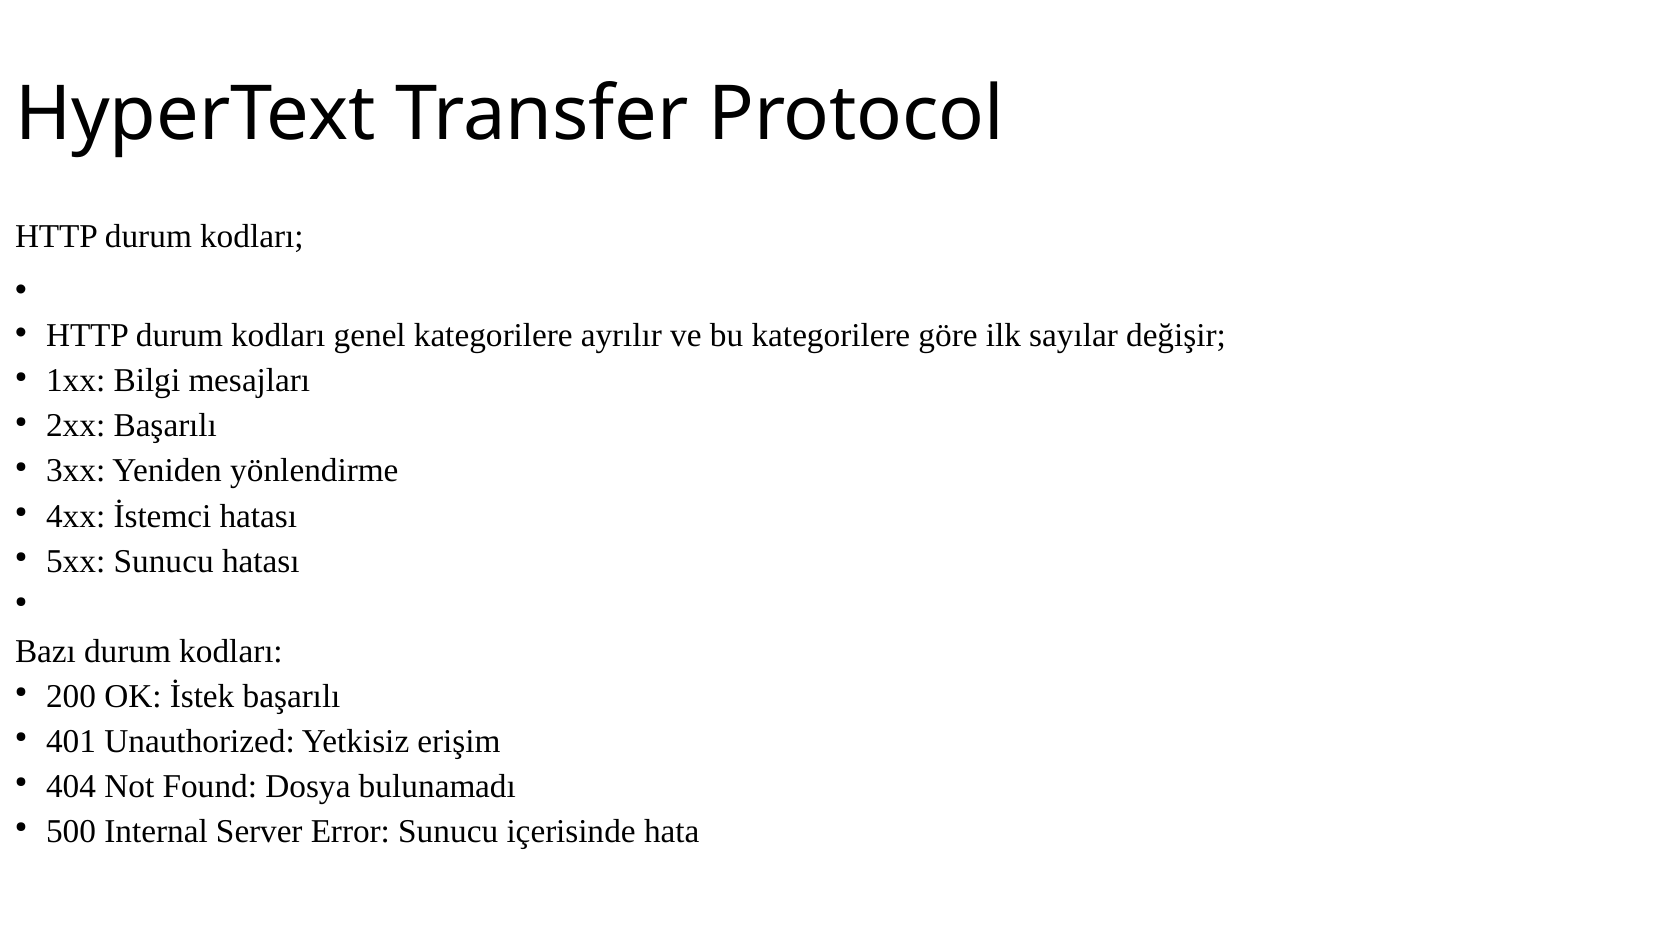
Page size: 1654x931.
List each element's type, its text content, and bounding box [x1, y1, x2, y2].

title HyperText Transfer Protocol [0, 37, 1489, 193]
list HTTP durum kodları; HTTP durum kodları genel kategorilere ayrılır ve bu kategorilere göre ilk sayılar değişir; 1xx: Bilgi mesajları 2xx: Başarılı 3xx: Yeniden yönlendirme 4xx: İstemci hatası 5xx: Sunucu hatası Bazı durum kodları: 200 OK: İstek başarılı 401 Unauthorized: Yetkisiz erişim 404 Not Found: Dosya bulunamadı 500 Internal Server Error: Sunucu içerisinde hata [0, 217, 1489, 857]
